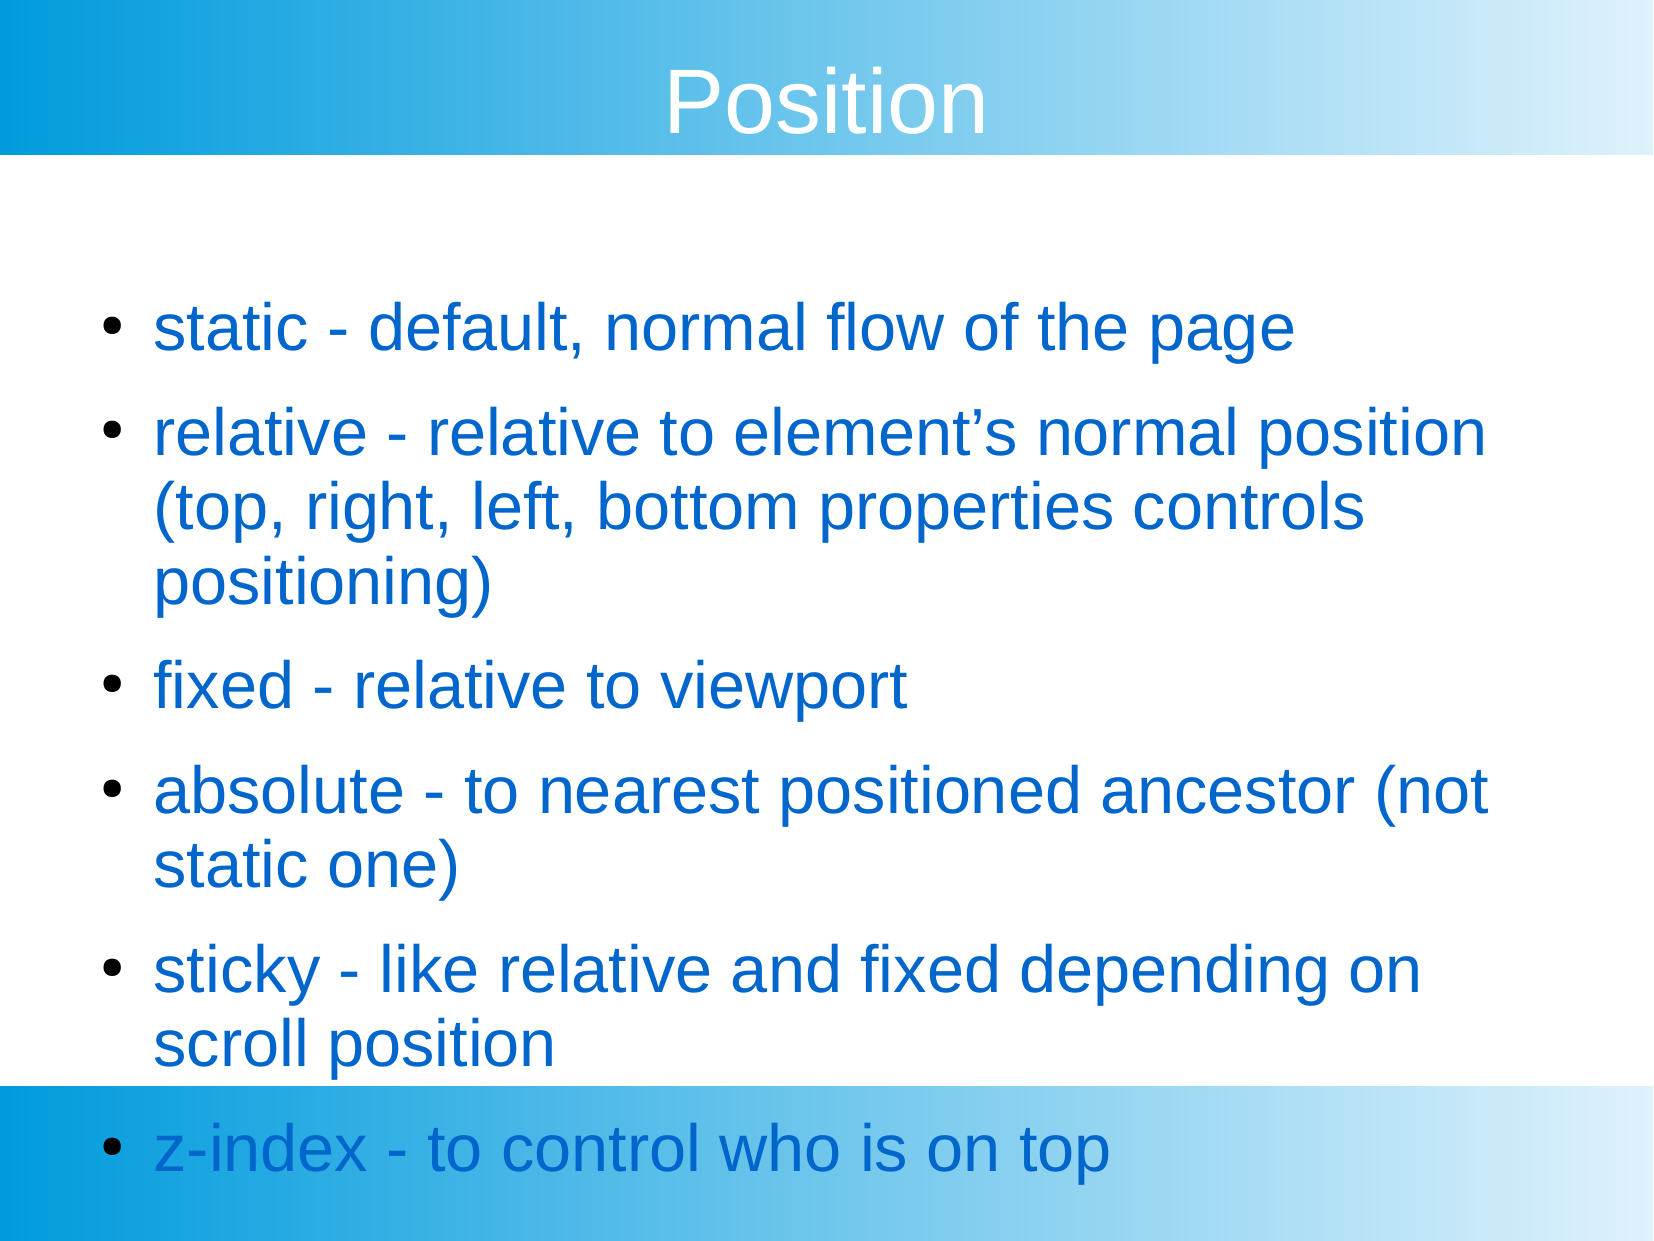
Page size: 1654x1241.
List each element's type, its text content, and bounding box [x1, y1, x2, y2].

title Position [82, 49, 1571, 155]
list static - default, normal flow of the page relative - relative to element’s normal position (top, right, left, bottom properties controls positioning) fixed - relative to viewport absolute - to nearest positioned ancestor (not static one) sticky - like relative and fixed depending on scroll position z-index - to control who is on top [82, 290, 1571, 1010]
